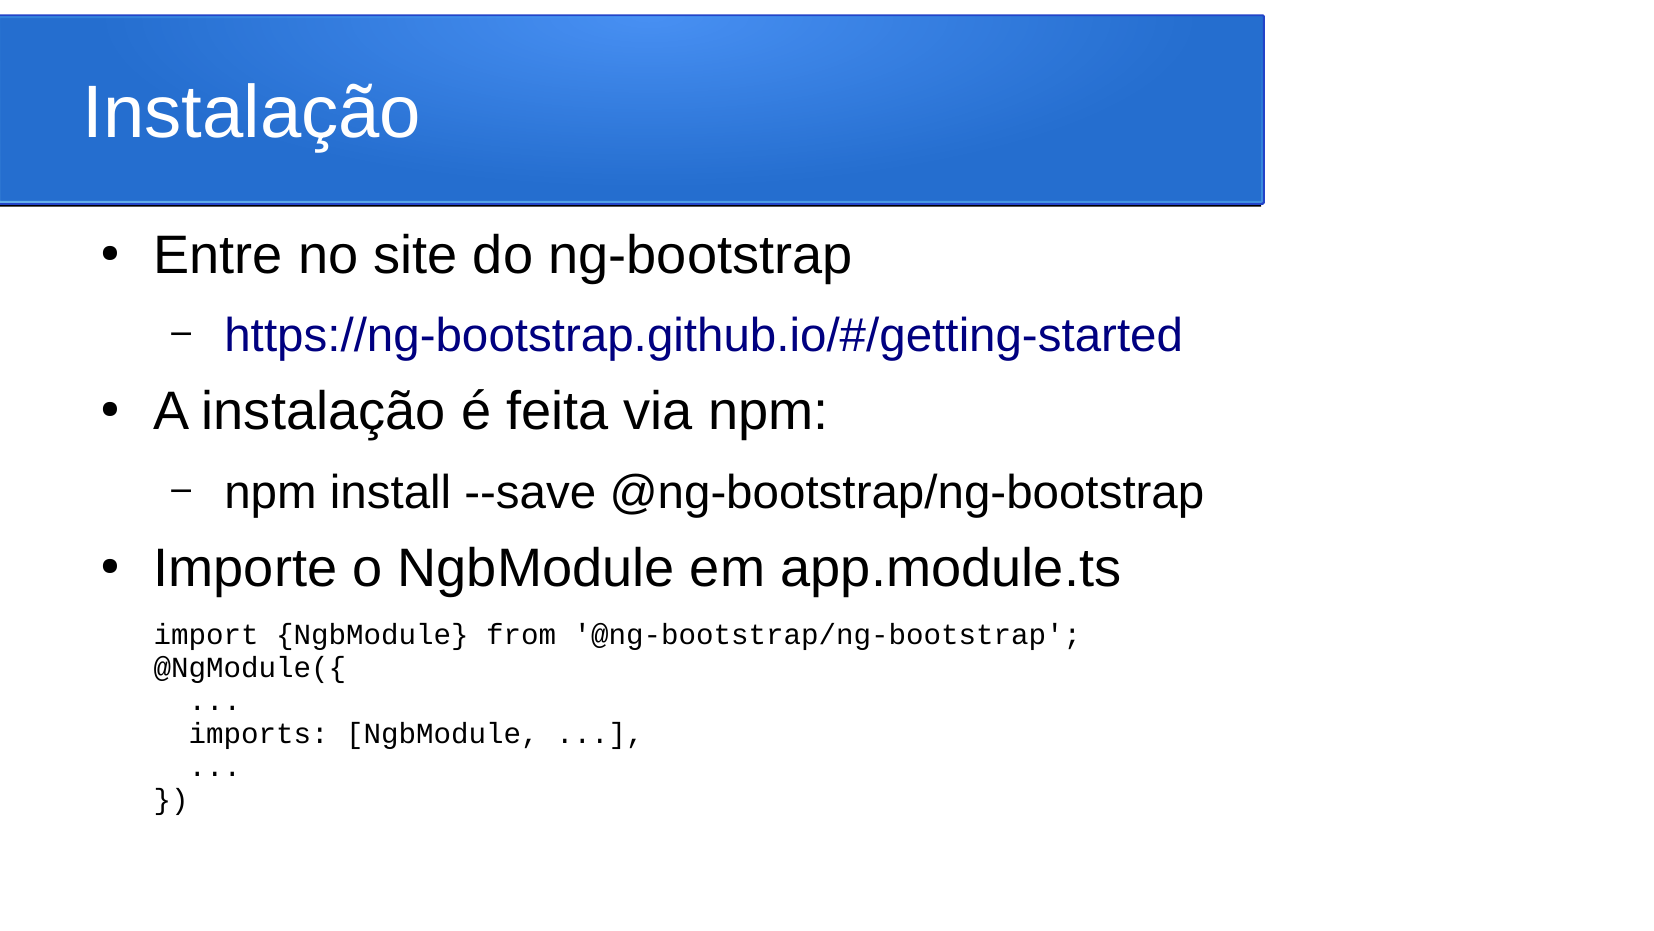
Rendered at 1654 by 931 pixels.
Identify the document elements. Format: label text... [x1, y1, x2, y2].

list Entre no site do ng-bootstrap https://ng-bootstrap.github.io/#/getting-started A instalação é feita via npm: npm install --save @ng-bootstrap/ng-bootstrap Importe o NgbModule em app.module.ts [82, 224, 1571, 764]
title Instalação [82, 35, 1235, 189]
text_box import {NgbModule} from '@ng-bootstrap/ng-bootstrap'; @NgModule({ ... imports: [NgbModule, ...], ... }) [153, 620, 1158, 852]
